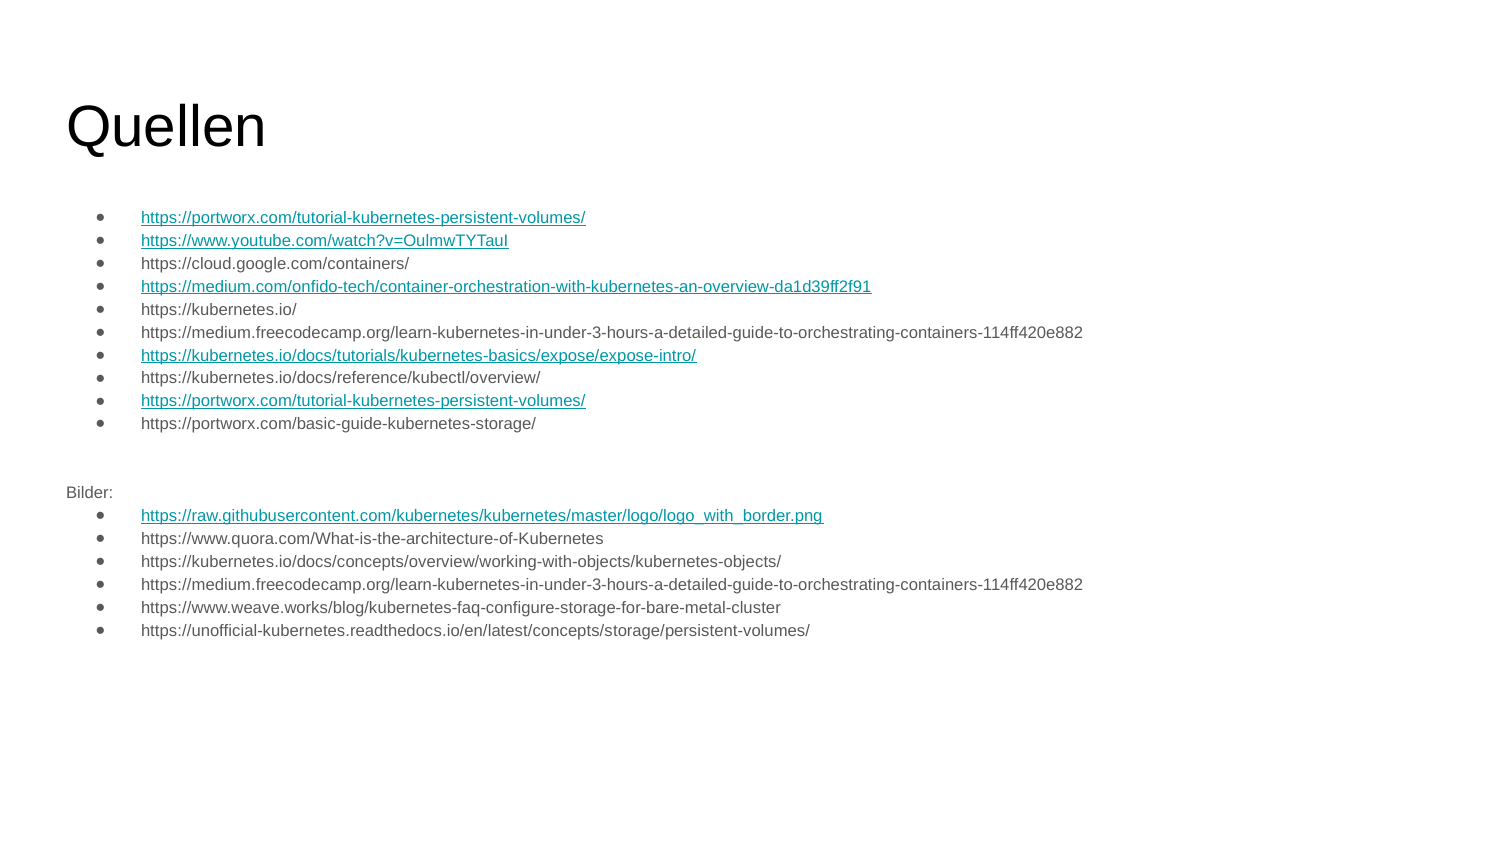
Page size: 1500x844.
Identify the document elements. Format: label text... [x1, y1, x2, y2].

list https://portworx.com/tutorial-kubernetes-persistent-volumes/ https://www.youtube.com/watch?v=OulmwTYTauI https://cloud.google.com/containers/ https://medium.com/onfido-tech/container-orchestration-with-kubernetes-an-overview-da1d39ff2f91 https://kubernetes.io/ https://medium.freecodecamp.org/learn-kubernetes-in-under-3-hours-a-detailed-guide-to-orchestrating-containers-114ff420e882 https://kubernetes.io/docs/tutorials/kubernetes-basics/expose/expose-intro/ https://kubernetes.io/docs/reference/kubectl/overview/ https://portworx.com/tutorial-kubernetes-persistent-volumes/ https://portworx.com/basic-guide-kubernetes-storage/ Bilder: https://raw.githubusercontent.com/kubernetes/kubernetes/master/logo/logo_with_border.png https://www.quora.com/What-is-the-architecture-of-Kubernetes https://kubernetes.io/docs/concepts/overview/working-with-objects/kubernetes-objects/ https://medium.freecodecamp.org/learn-kubernetes-in-under-3-hours-a-detailed-guide-to-orchestrating-containers-114ff420e882 https://www.weave.works/blog/kubernetes-faq-configure-storage-for-bare-metal-cluster https://unofficial-kubernetes.readthedocs.io/en/latest/concepts/storage/persistent-volumes/ [51, 189, 1449, 750]
title Quellen [51, 72, 1449, 167]
